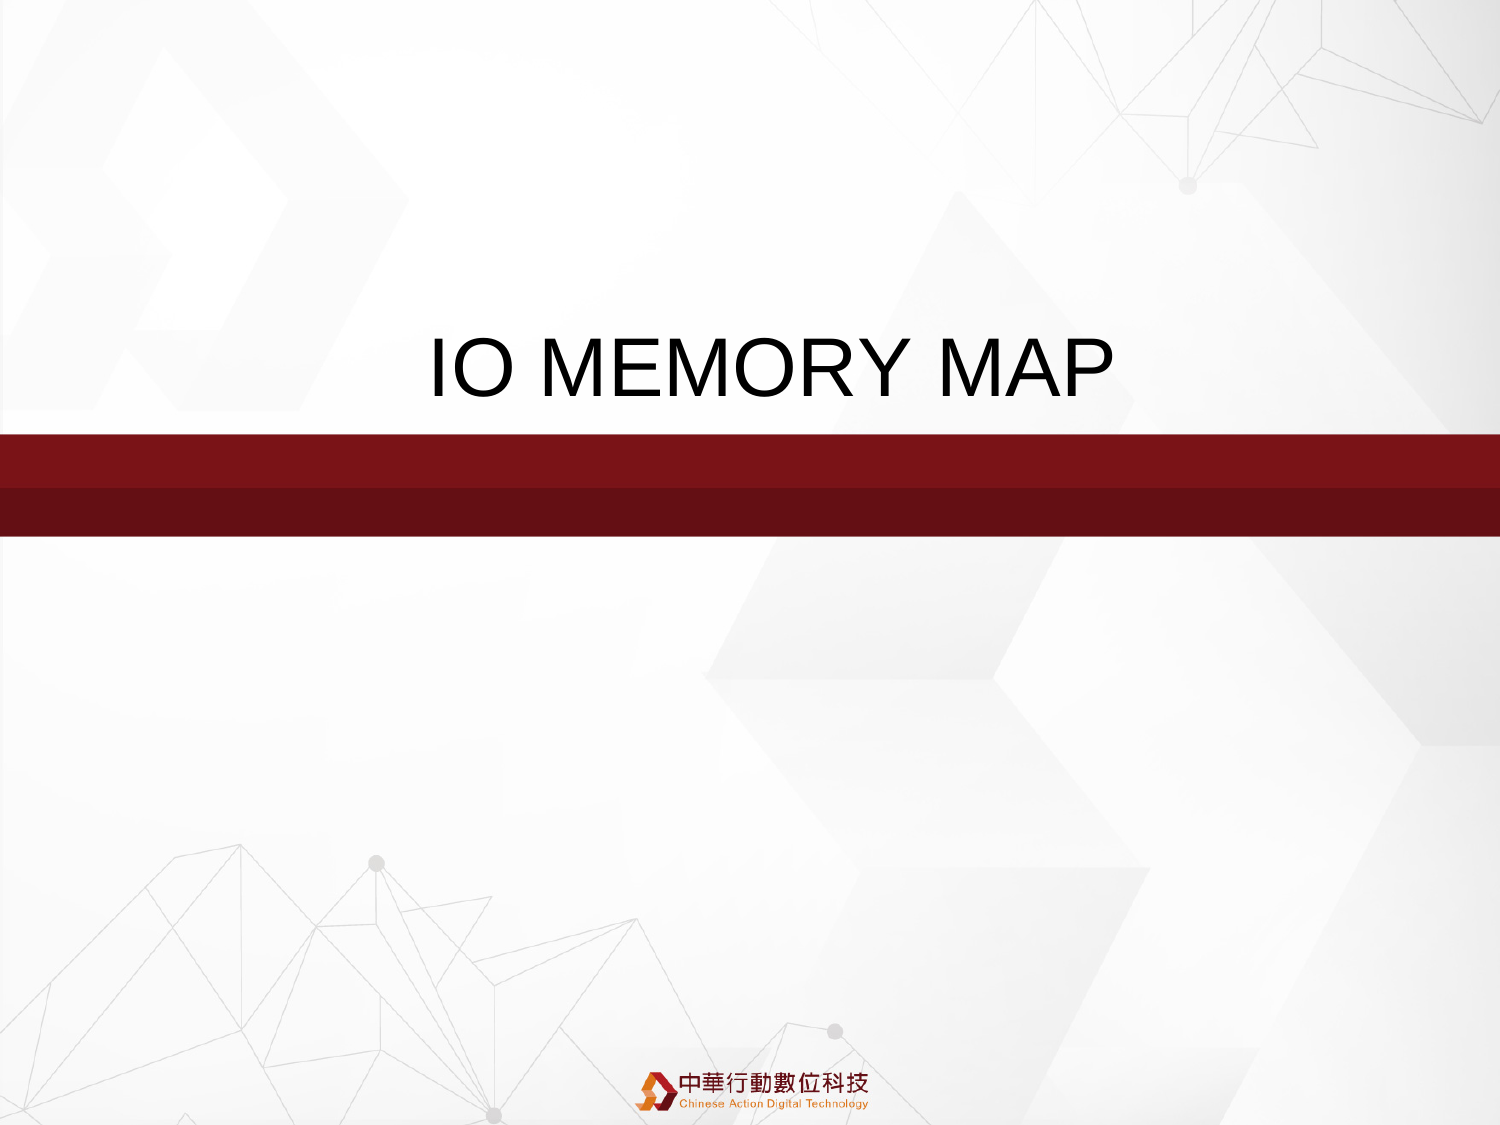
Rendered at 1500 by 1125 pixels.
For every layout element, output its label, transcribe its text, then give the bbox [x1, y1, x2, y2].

title IO MEMORY MAP [120, 299, 1396, 421]
picture [0, 0, 1500, 1125]
